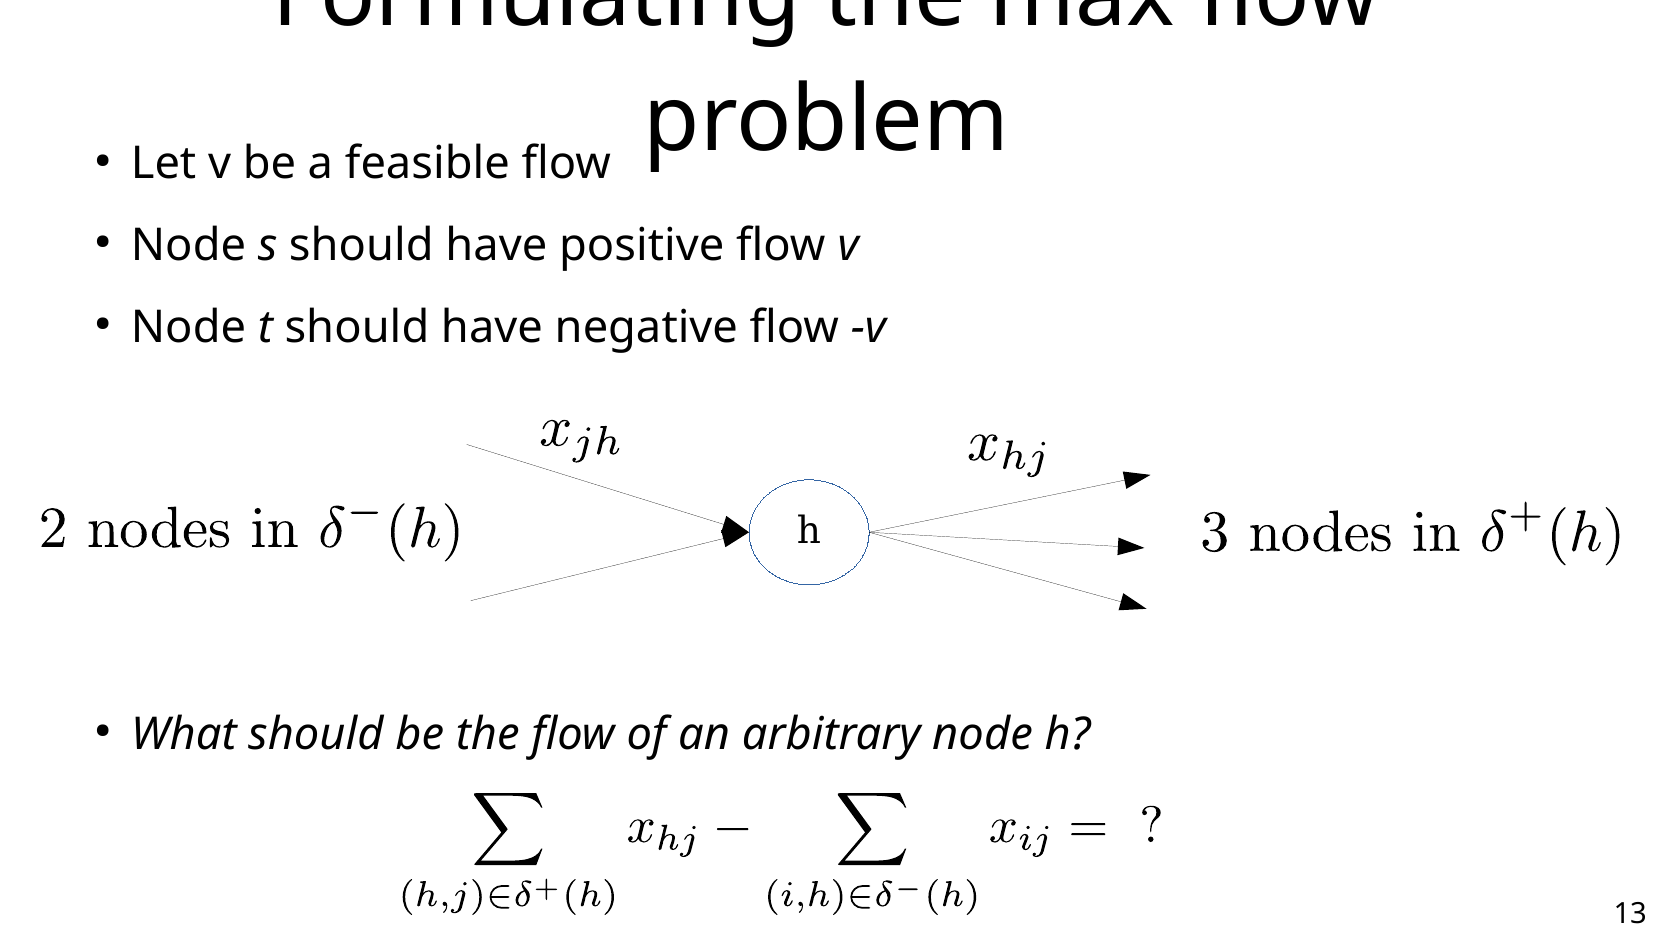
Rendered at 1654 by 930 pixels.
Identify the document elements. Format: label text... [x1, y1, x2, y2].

text_box [1200, 501, 1626, 566]
text_box [539, 419, 622, 463]
text_box [38, 497, 465, 562]
text_box h [749, 479, 870, 585]
text_box [398, 788, 1164, 916]
list Let v be a feasible flow Node s should have positive flow v Node t should have negative flow -v What should be the flow of an arbitrary node h? [82, 130, 1571, 771]
title Formulating the max flow problem [82, 0, 1571, 105]
text_box [966, 434, 1050, 478]
